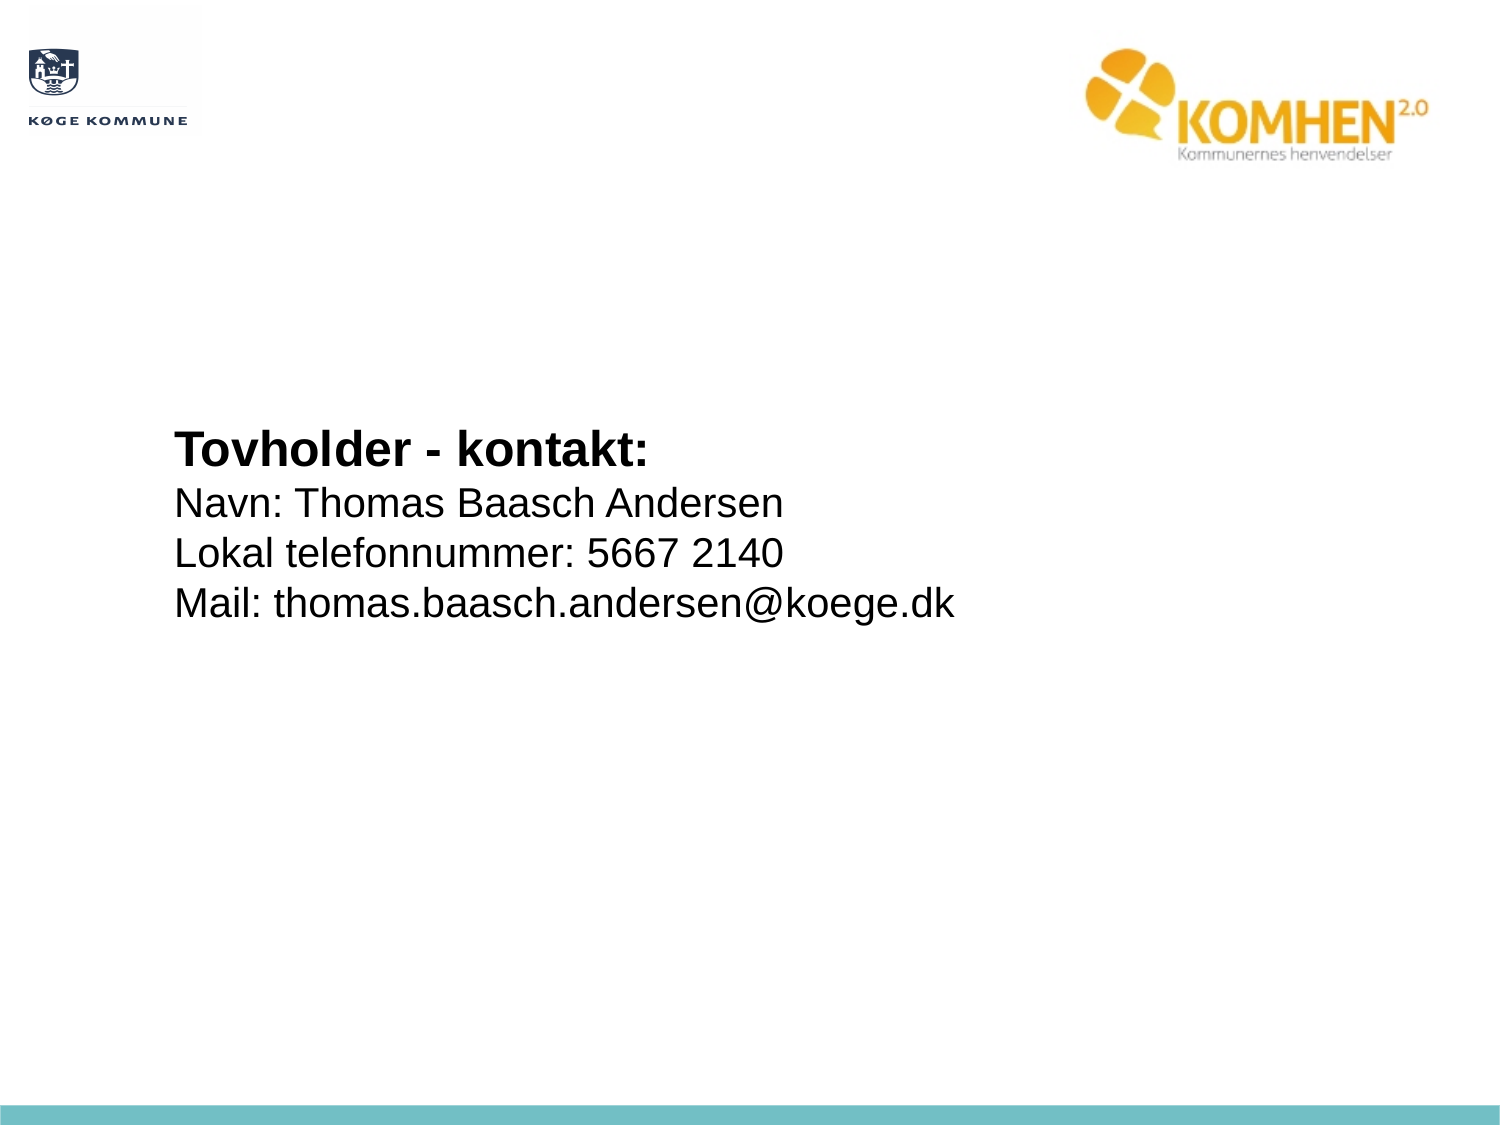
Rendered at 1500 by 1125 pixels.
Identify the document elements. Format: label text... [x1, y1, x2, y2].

picture [29, 5, 202, 136]
text_box Tovholder - kontakt: Navn: Thomas Baasch Andersen Lokal telefonnummer: 5667 2140 Mail: thomas.baasch.andersen@koege.dk [159, 408, 1294, 697]
text_box [0, 1105, 1500, 1125]
picture [1069, 30, 1440, 186]
